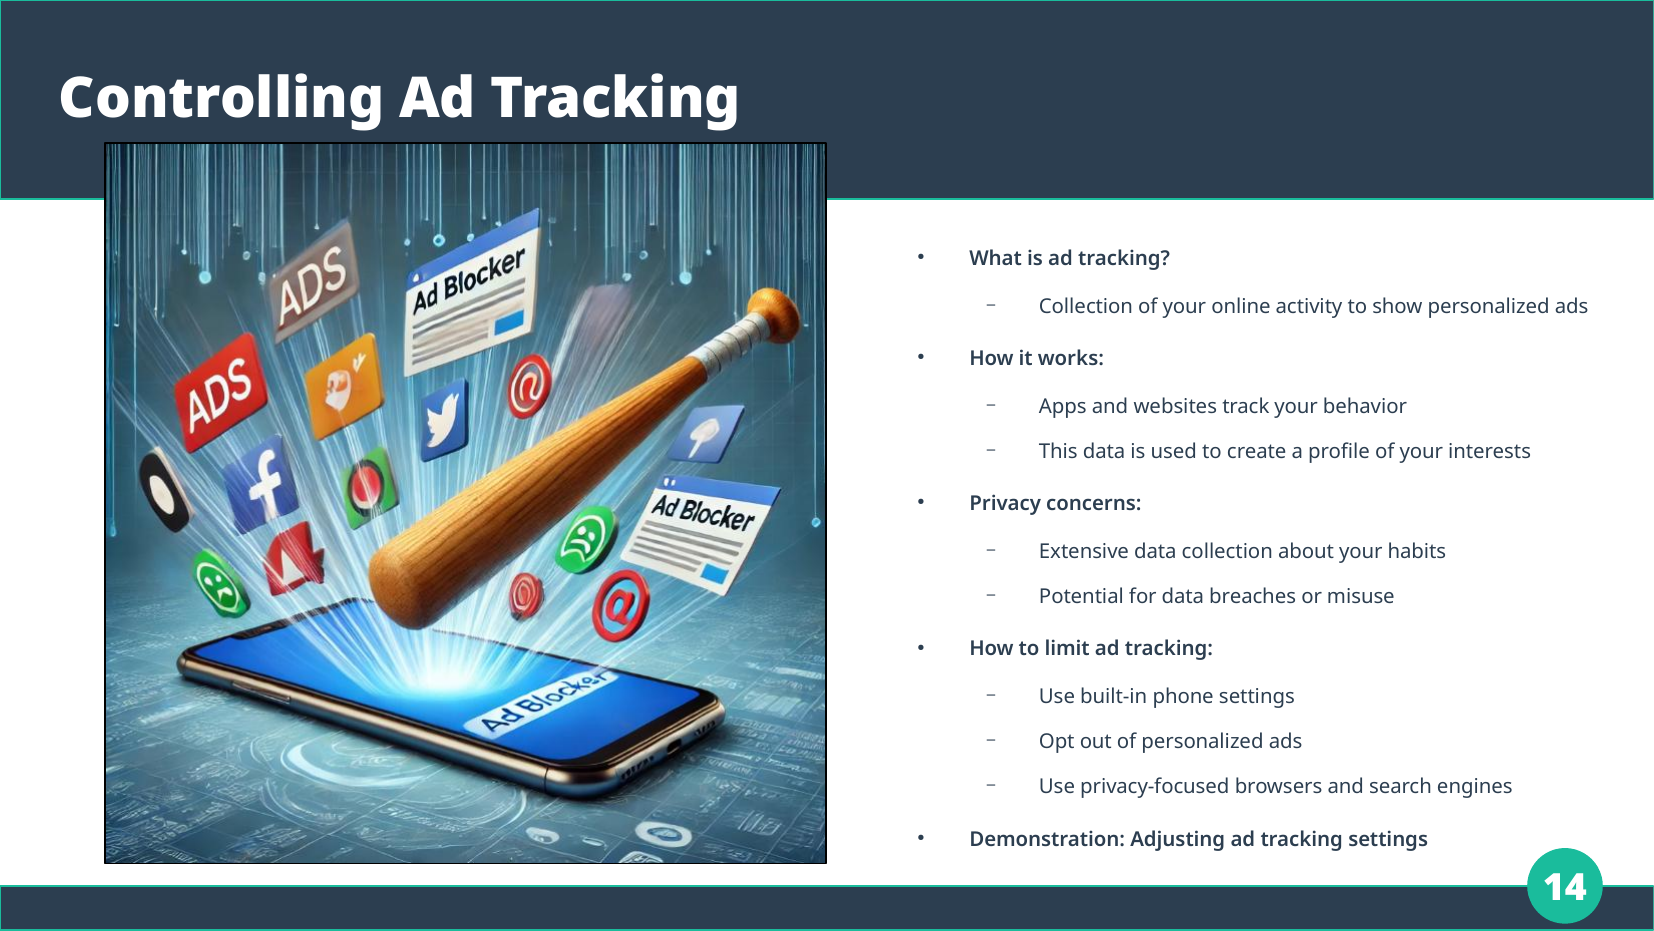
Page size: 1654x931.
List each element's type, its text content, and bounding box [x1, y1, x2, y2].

picture [106, 143, 826, 863]
list What is ad tracking? Collection of your online activity to show personalized ads How it works: Apps and websites track your behavior This data is used to create a profile of your interests Privacy concerns: Extensive data collection about your habits Potential for data breaches or misuse How to limit ad tracking: Use built-in phone settings Opt out of personalized ads Use privacy-focused browsers and search engines Demonstration: Adjusting ad tracking settings [900, 243, 1595, 864]
title Controlling Ad Tracking [59, 37, 1595, 156]
